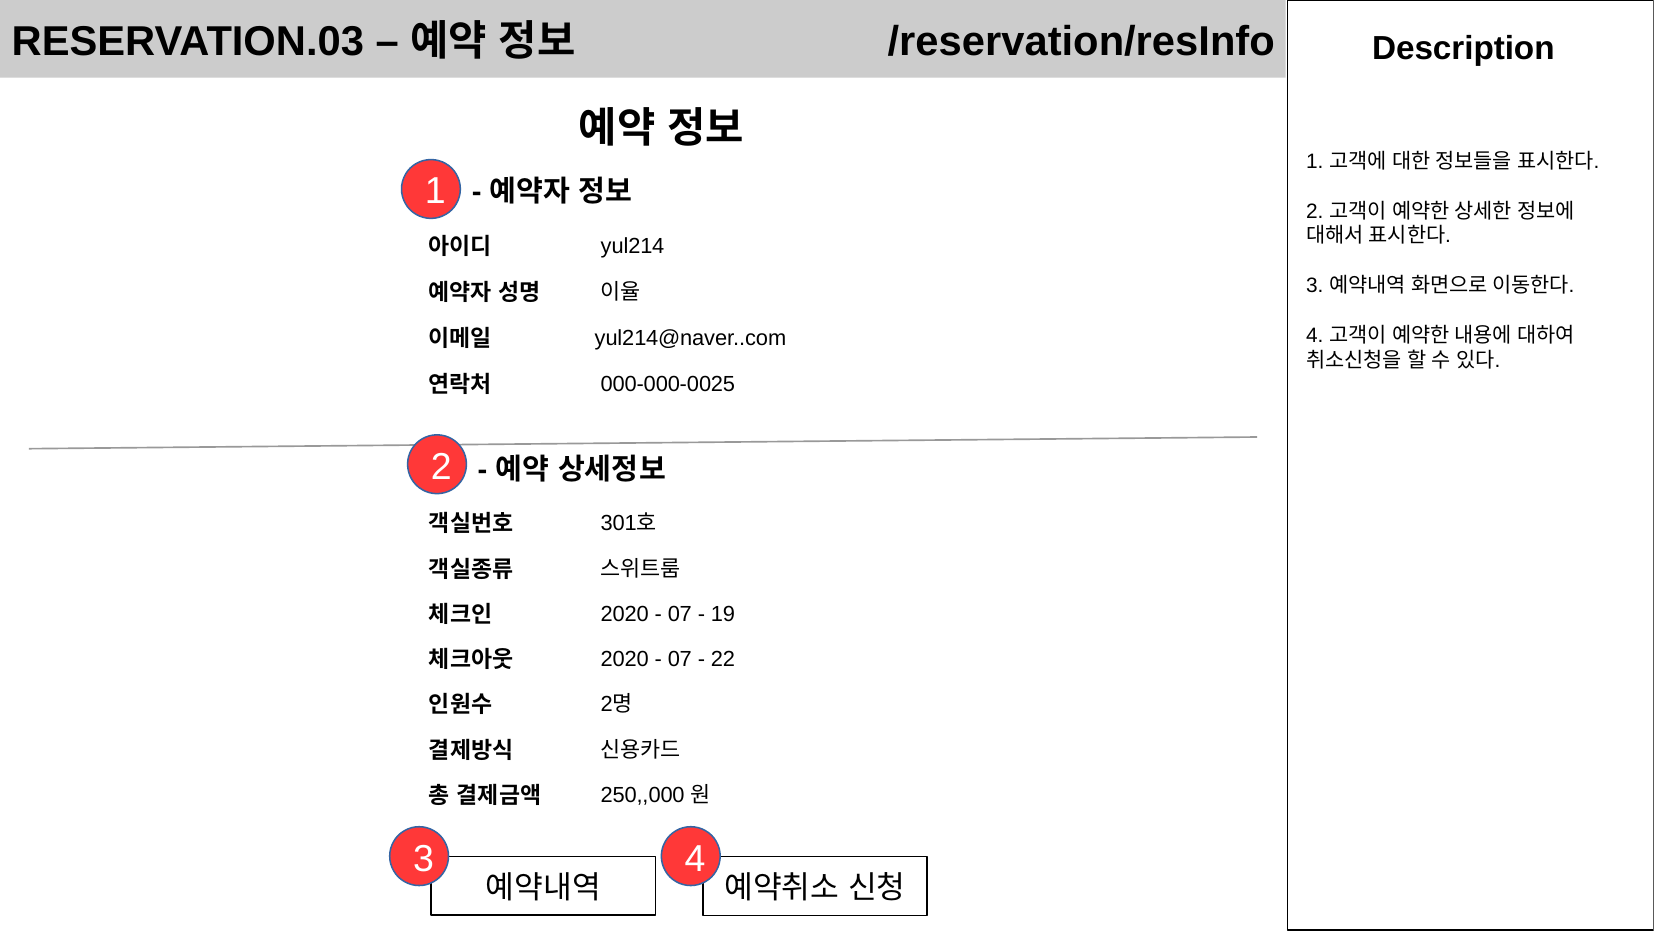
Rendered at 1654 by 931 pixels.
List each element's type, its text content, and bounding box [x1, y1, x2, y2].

table_cell 체크아웃 [414, 639, 580, 685]
text_box 예약 정보 [507, 94, 815, 150]
table_cell 이메일 [414, 318, 580, 364]
table_cell 인원수 [414, 685, 580, 730]
table_cell yul214@naver..com [580, 318, 928, 364]
text_box [1287, 0, 1654, 931]
table_cell 체크인 [414, 594, 580, 639]
table_cell 신용카드 [580, 730, 928, 775]
text_box 1 [401, 159, 461, 219]
table_cell 2020 - 07 - 22 [580, 639, 928, 685]
table_cell 2명 [580, 685, 928, 730]
table_cell 연락처 [414, 364, 580, 410]
table_cell 2020 - 07 - 19 [580, 594, 928, 639]
table_cell 000-000-0025 [580, 364, 928, 410]
text_box 예약내역 [431, 856, 656, 916]
text_box 예약취소 신청 [702, 856, 928, 916]
table_header 객실번호 [414, 504, 580, 549]
table_header 301호 [580, 504, 928, 549]
text_box 1. 고객에 대한 정보들을 표시한다. 2. 고객이 예약한 상세한 정보에 대해서 표시한다. 3. 예약내역 화면으로 이동한다. 4. 고객이 예약한 내용에 대하여 취소신청을 할 수 있다. [1291, 0, 1642, 835]
text_box 3 [389, 826, 449, 886]
table_cell 결제방식 [414, 730, 580, 775]
table_cell 스위트룸 [580, 549, 928, 594]
table_cell 이율 [580, 272, 928, 318]
table_cell 총 결제금액 [414, 775, 580, 821]
table_cell 250,,000 원 [580, 775, 928, 821]
text_box 2 [407, 434, 467, 494]
table_header 아이디 [414, 226, 580, 272]
table_header yul214 [580, 226, 928, 272]
text_box - 예약 상세정보 [454, 443, 762, 496]
text_box - 예약자 정보 [448, 165, 756, 218]
text_box RESERVATION.03 – 예약 정보 /reservation/resInfo [0, 0, 1286, 78]
text_box 4 [661, 826, 721, 886]
table_cell 예약자 성명 [414, 272, 580, 318]
table_cell 객실종류 [414, 549, 580, 594]
